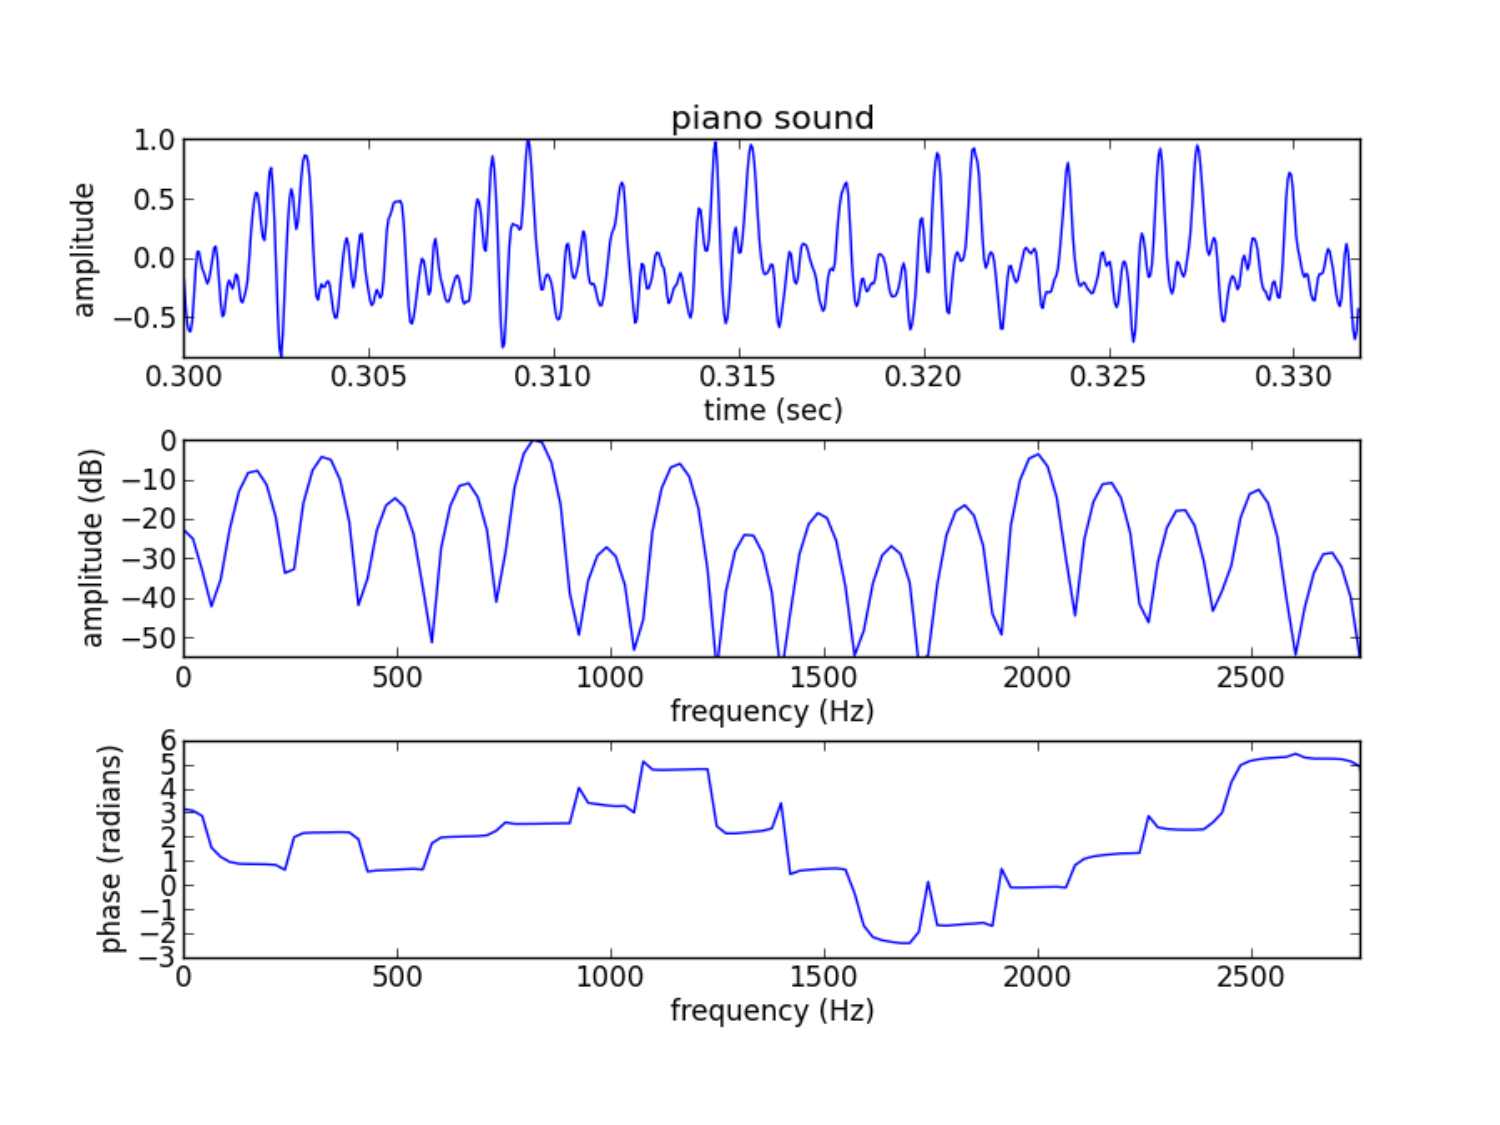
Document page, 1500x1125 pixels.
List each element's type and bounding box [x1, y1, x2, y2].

picture [65, 79, 1400, 1051]
